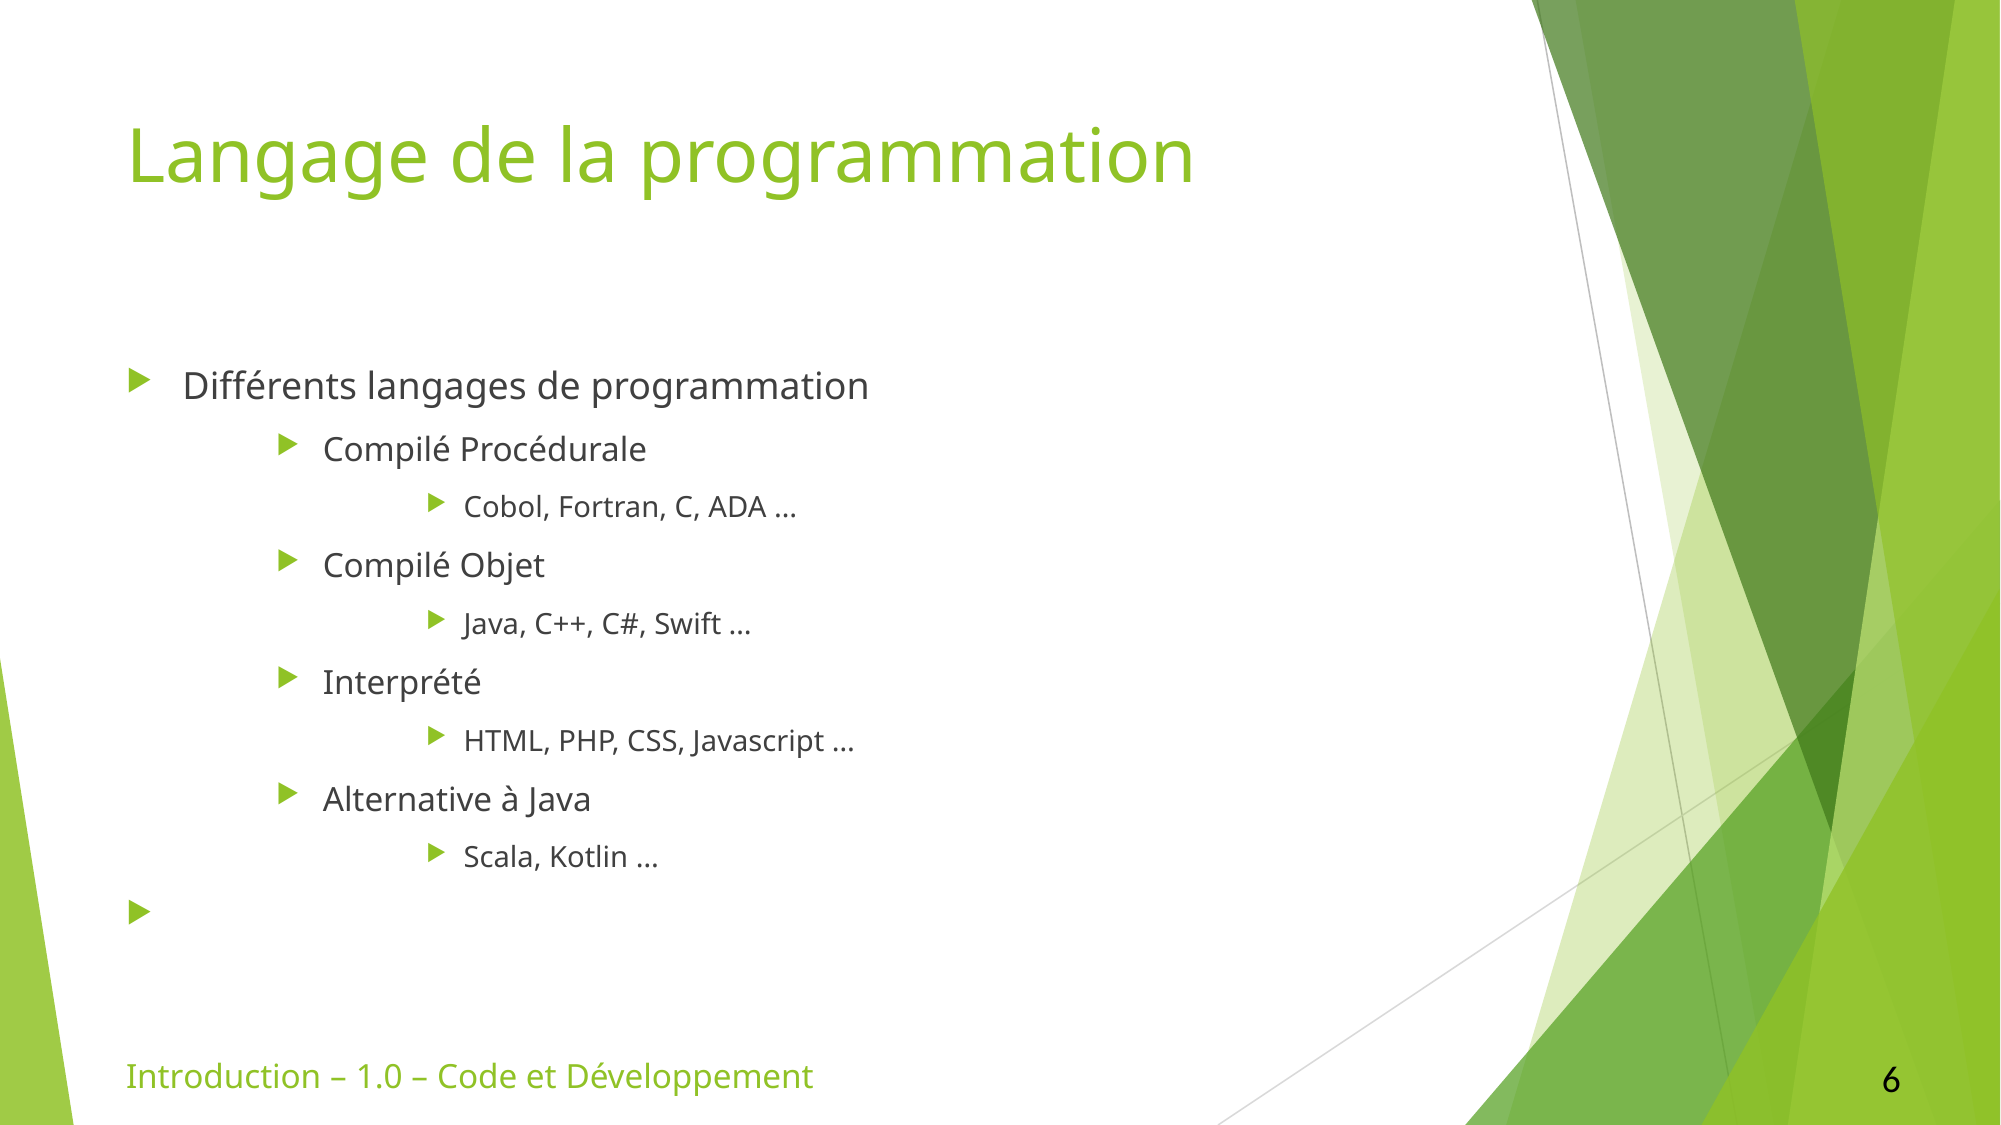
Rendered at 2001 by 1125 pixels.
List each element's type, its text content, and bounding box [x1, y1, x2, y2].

title Langage de la programmation [111, 99, 1522, 317]
text_box Introduction – 1.0 – Code et Développement [111, 1047, 1094, 1109]
text_box [1866, 1047, 1979, 1108]
list Différents langages de programmation Compilé Procédurale Cobol, Fortran, C, ADA … Compilé Objet Java, C++, C#, Swift … Interprété HTML, PHP, CSS, Javascript … Alternative à Java Scala, Kotlin … [111, 354, 1522, 992]
